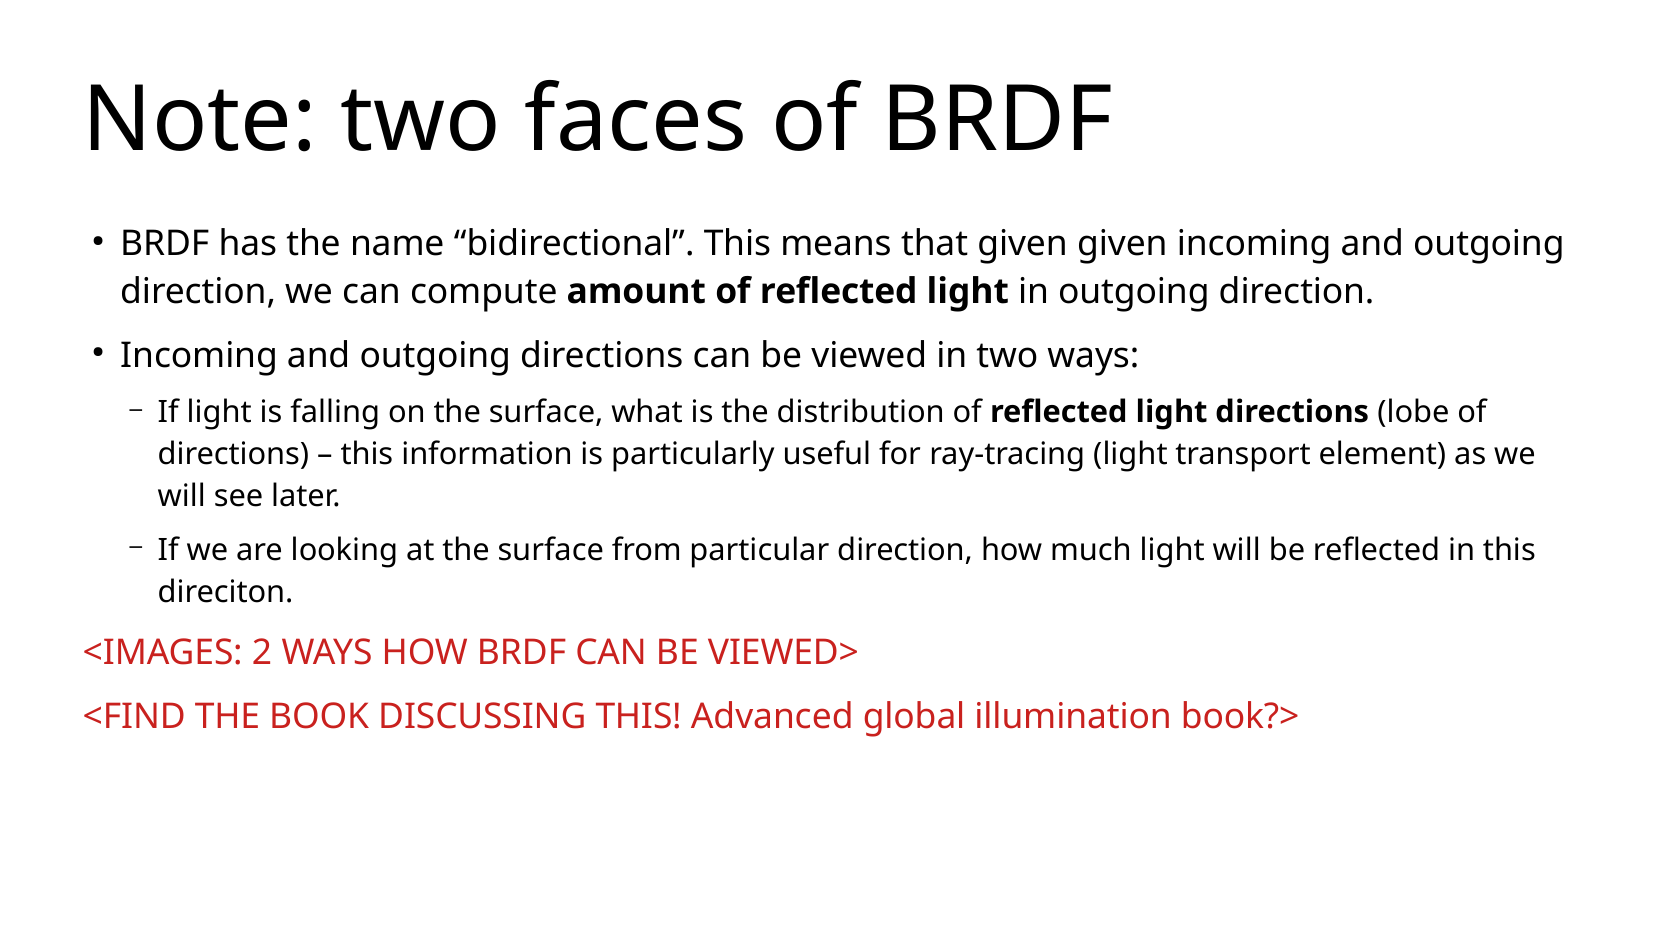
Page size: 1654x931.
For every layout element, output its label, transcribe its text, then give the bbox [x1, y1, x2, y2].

title Note: two faces of BRDF [82, 37, 1571, 193]
list BRDF has the name “bidirectional”. This means that given given incoming and outgoing direction, we can compute amount of reflected light in outgoing direction. Incoming and outgoing directions can be viewed in two ways: If light is falling on the surface, what is the distribution of reflected light directions (lobe of directions) – this information is particularly useful for ray-tracing (light transport element) as we will see later. If we are looking at the surface from particular direction, how much light will be reflected in this direciton. <IMAGES: 2 WAYS HOW BRDF CAN BE VIEWED> <FIND THE BOOK DISCUSSING THIS! Advanced global illumination book?> [82, 217, 1571, 758]
